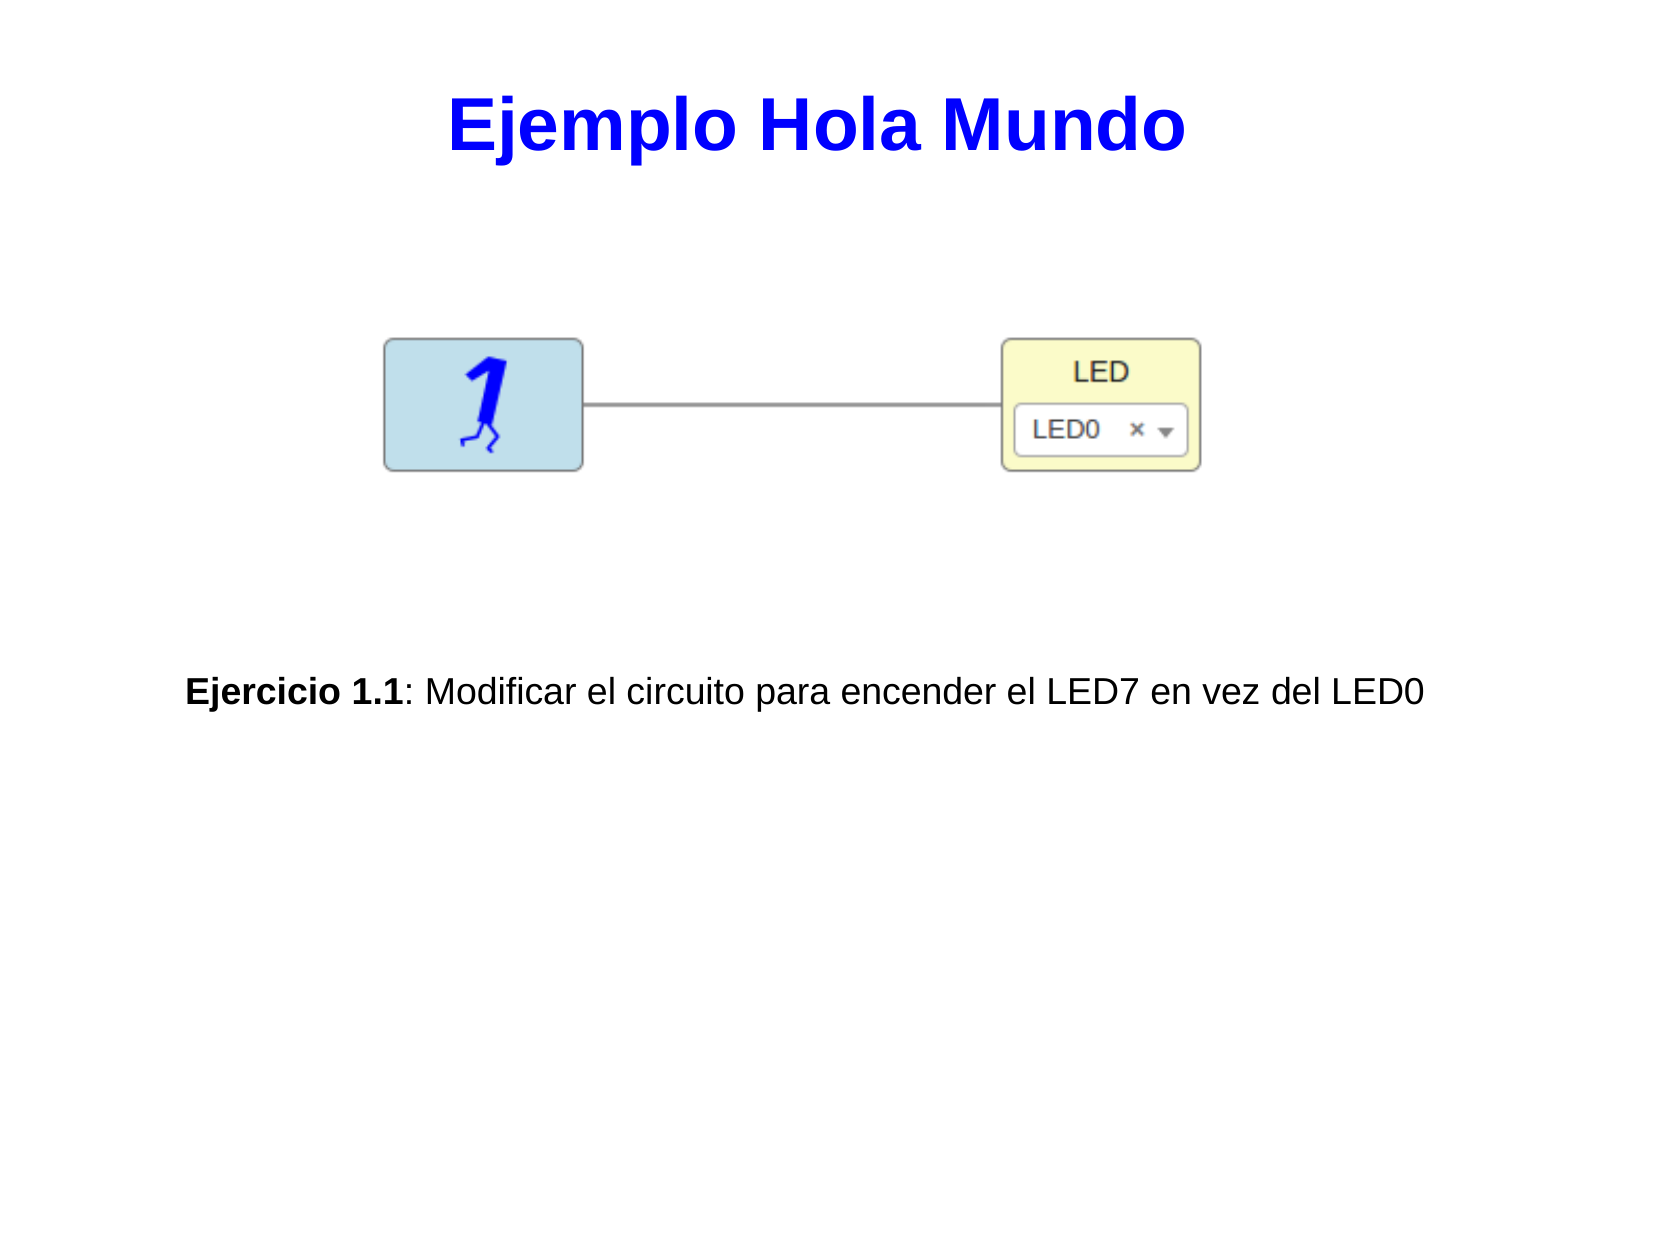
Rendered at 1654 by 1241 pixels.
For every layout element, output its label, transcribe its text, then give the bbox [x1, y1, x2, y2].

picture [315, 307, 1231, 511]
text_box Ejercicio 1.1: Modificar el circuito para encender el LED7 en vez del LED0 [170, 663, 1441, 721]
text_box Ejemplo Hola Mundo [90, 75, 1546, 174]
